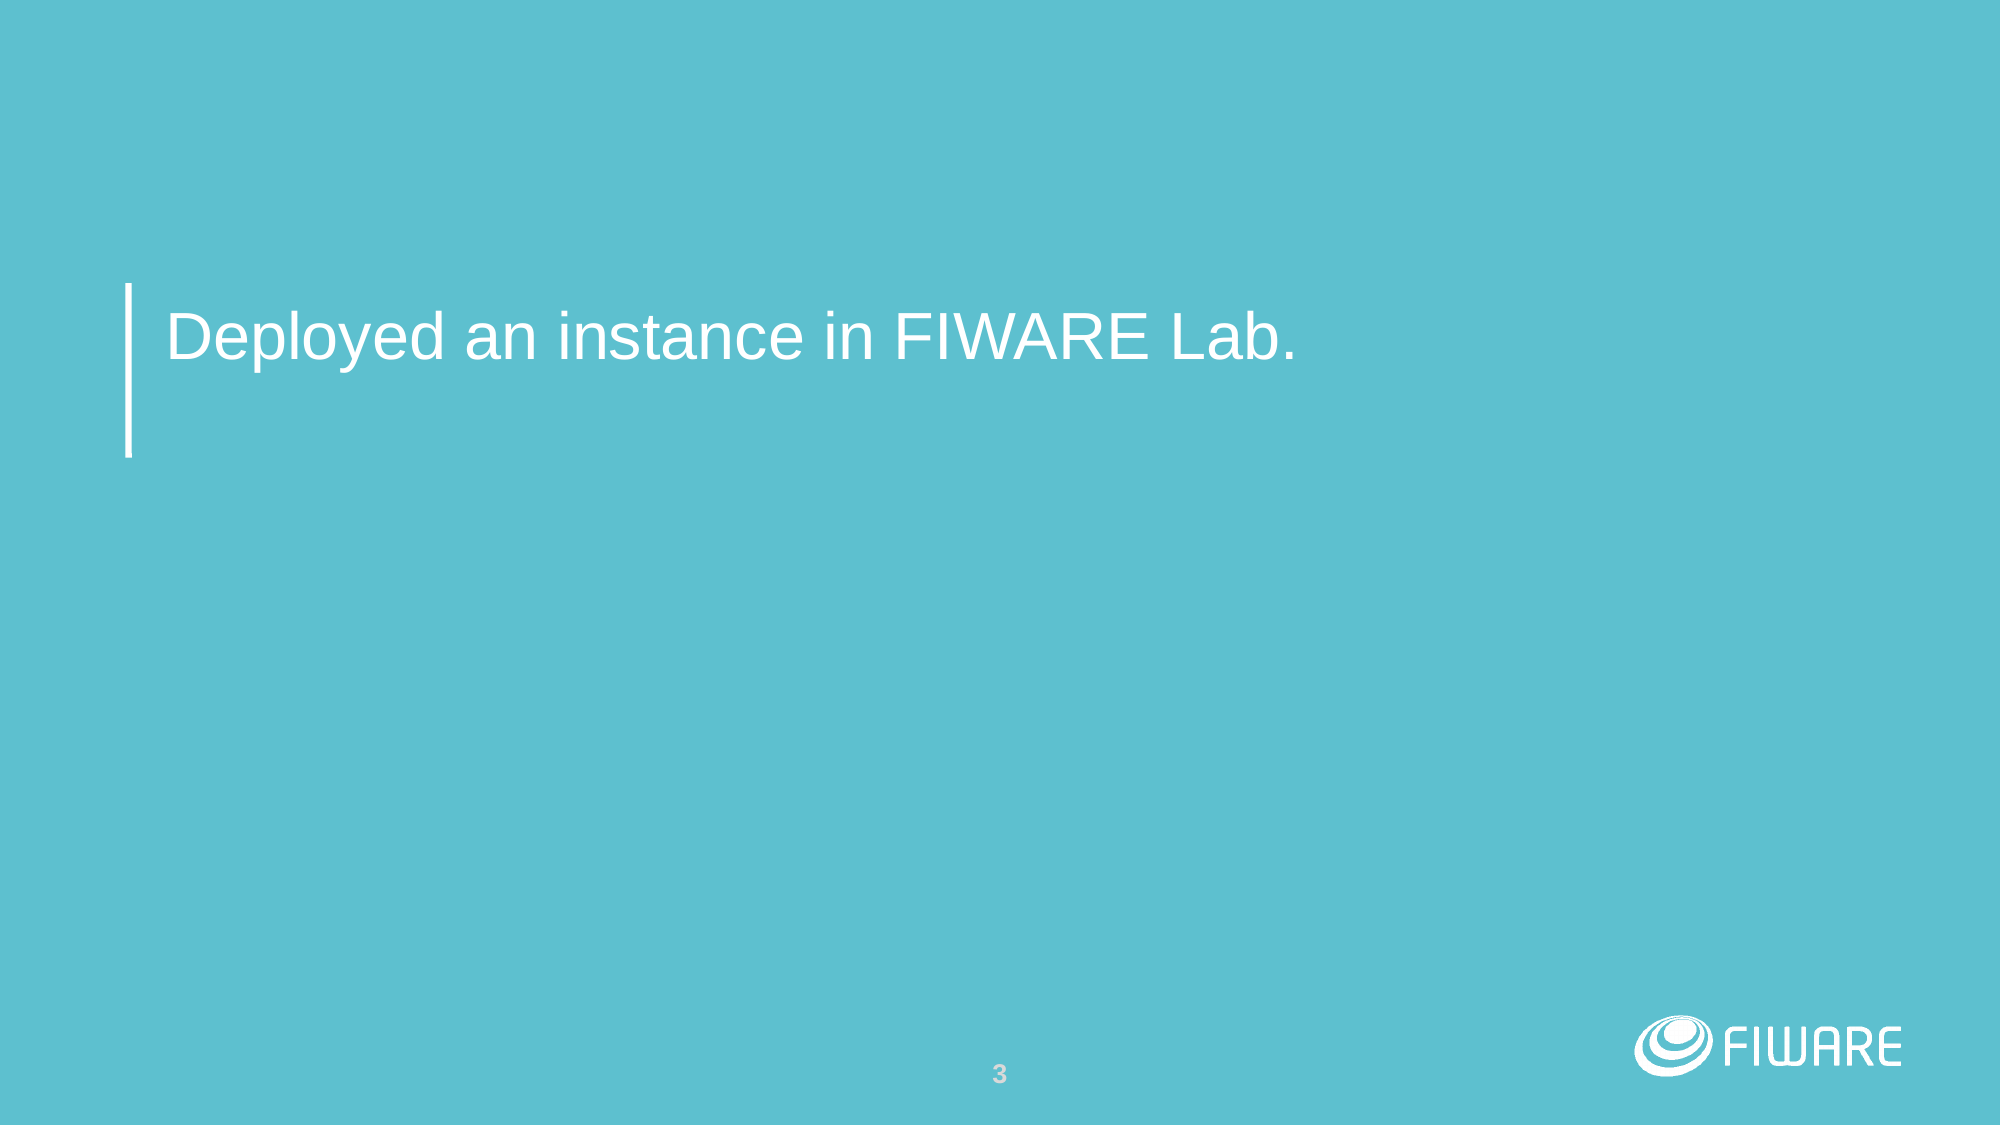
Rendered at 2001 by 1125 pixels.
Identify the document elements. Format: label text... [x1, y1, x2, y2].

title Deployed an instance in FIWARE Lab. [150, 277, 1850, 453]
slide_number <number> [887, 1042, 1113, 1103]
picture [1620, 996, 1919, 1090]
